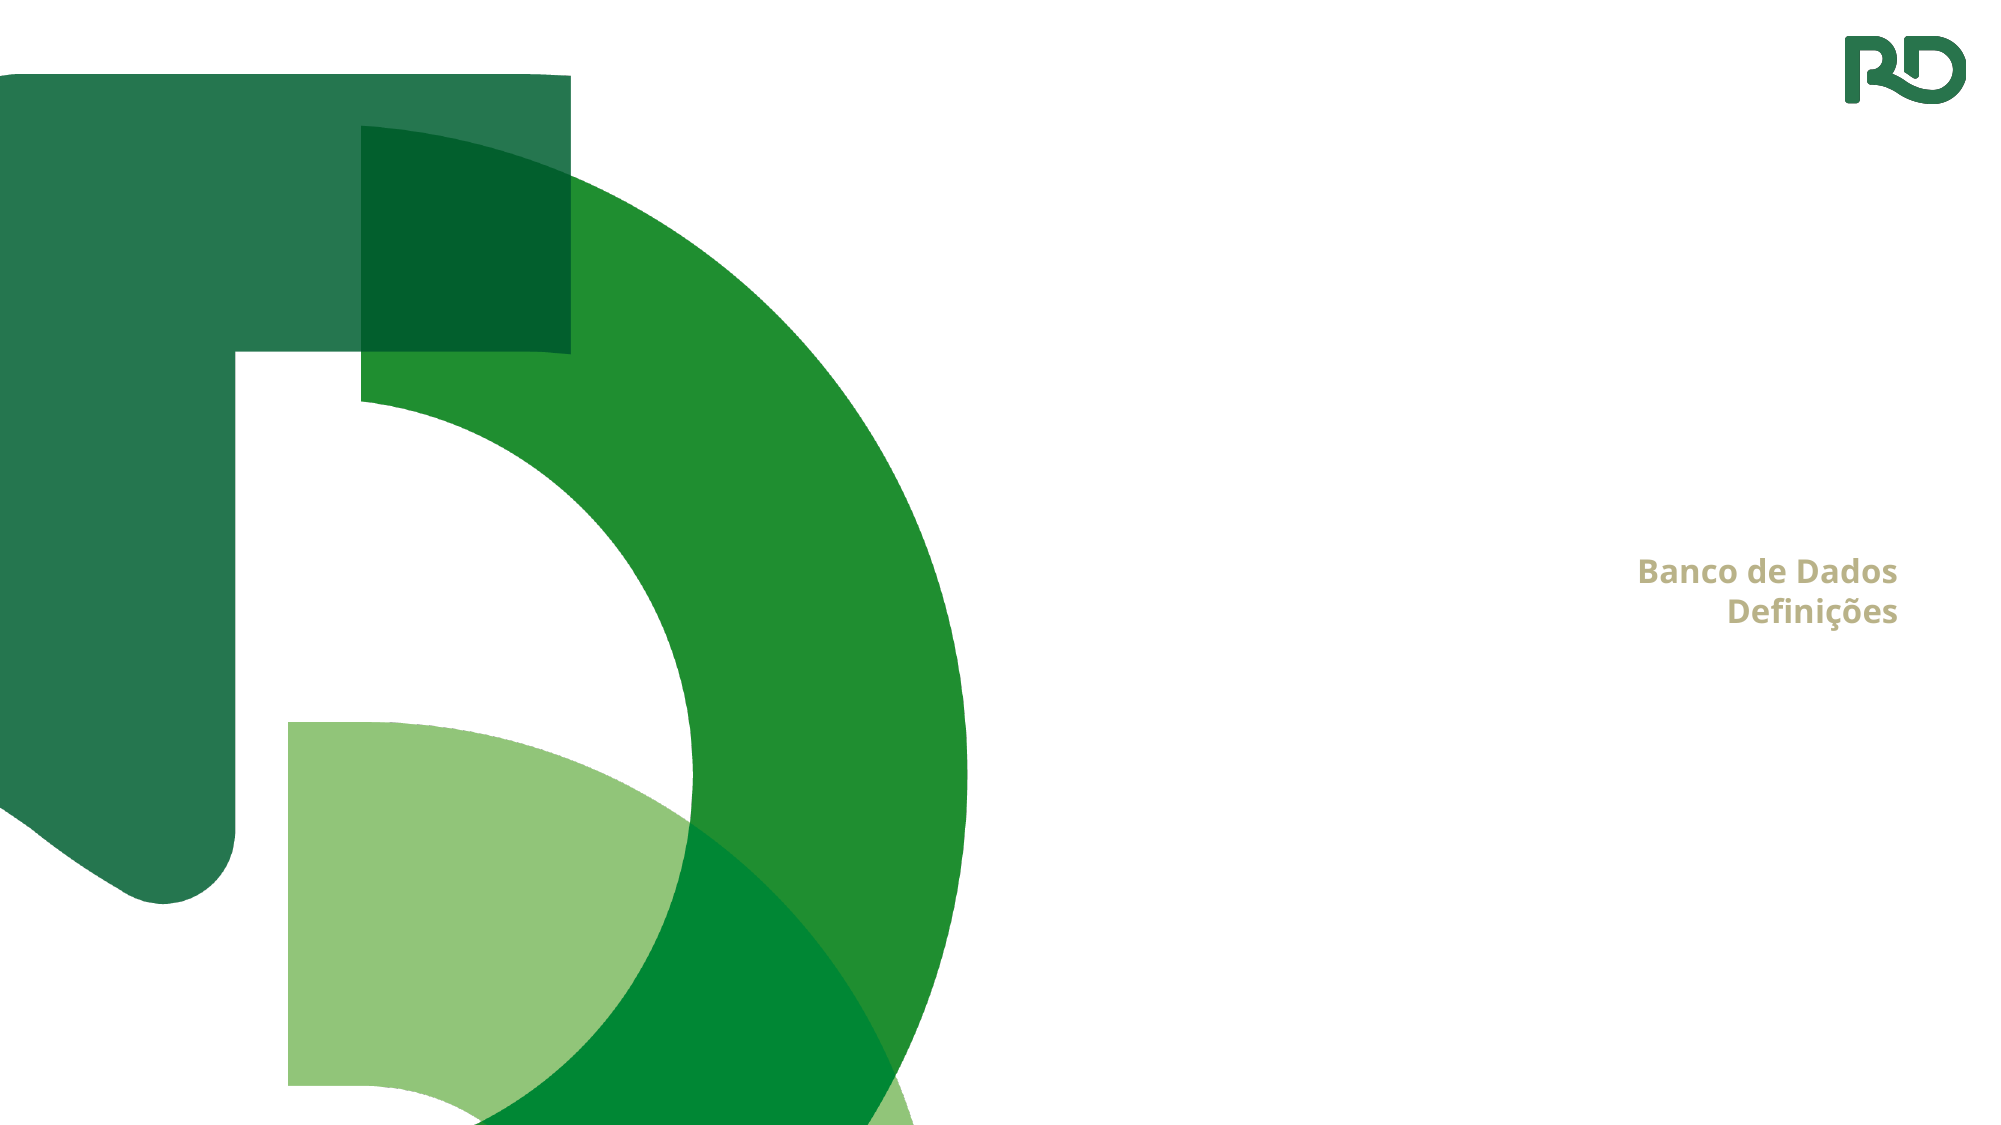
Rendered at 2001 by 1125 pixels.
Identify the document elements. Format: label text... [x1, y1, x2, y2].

picture [0, 74, 981, 1125]
text_box Banco de Dados Definições [1061, 543, 1914, 639]
